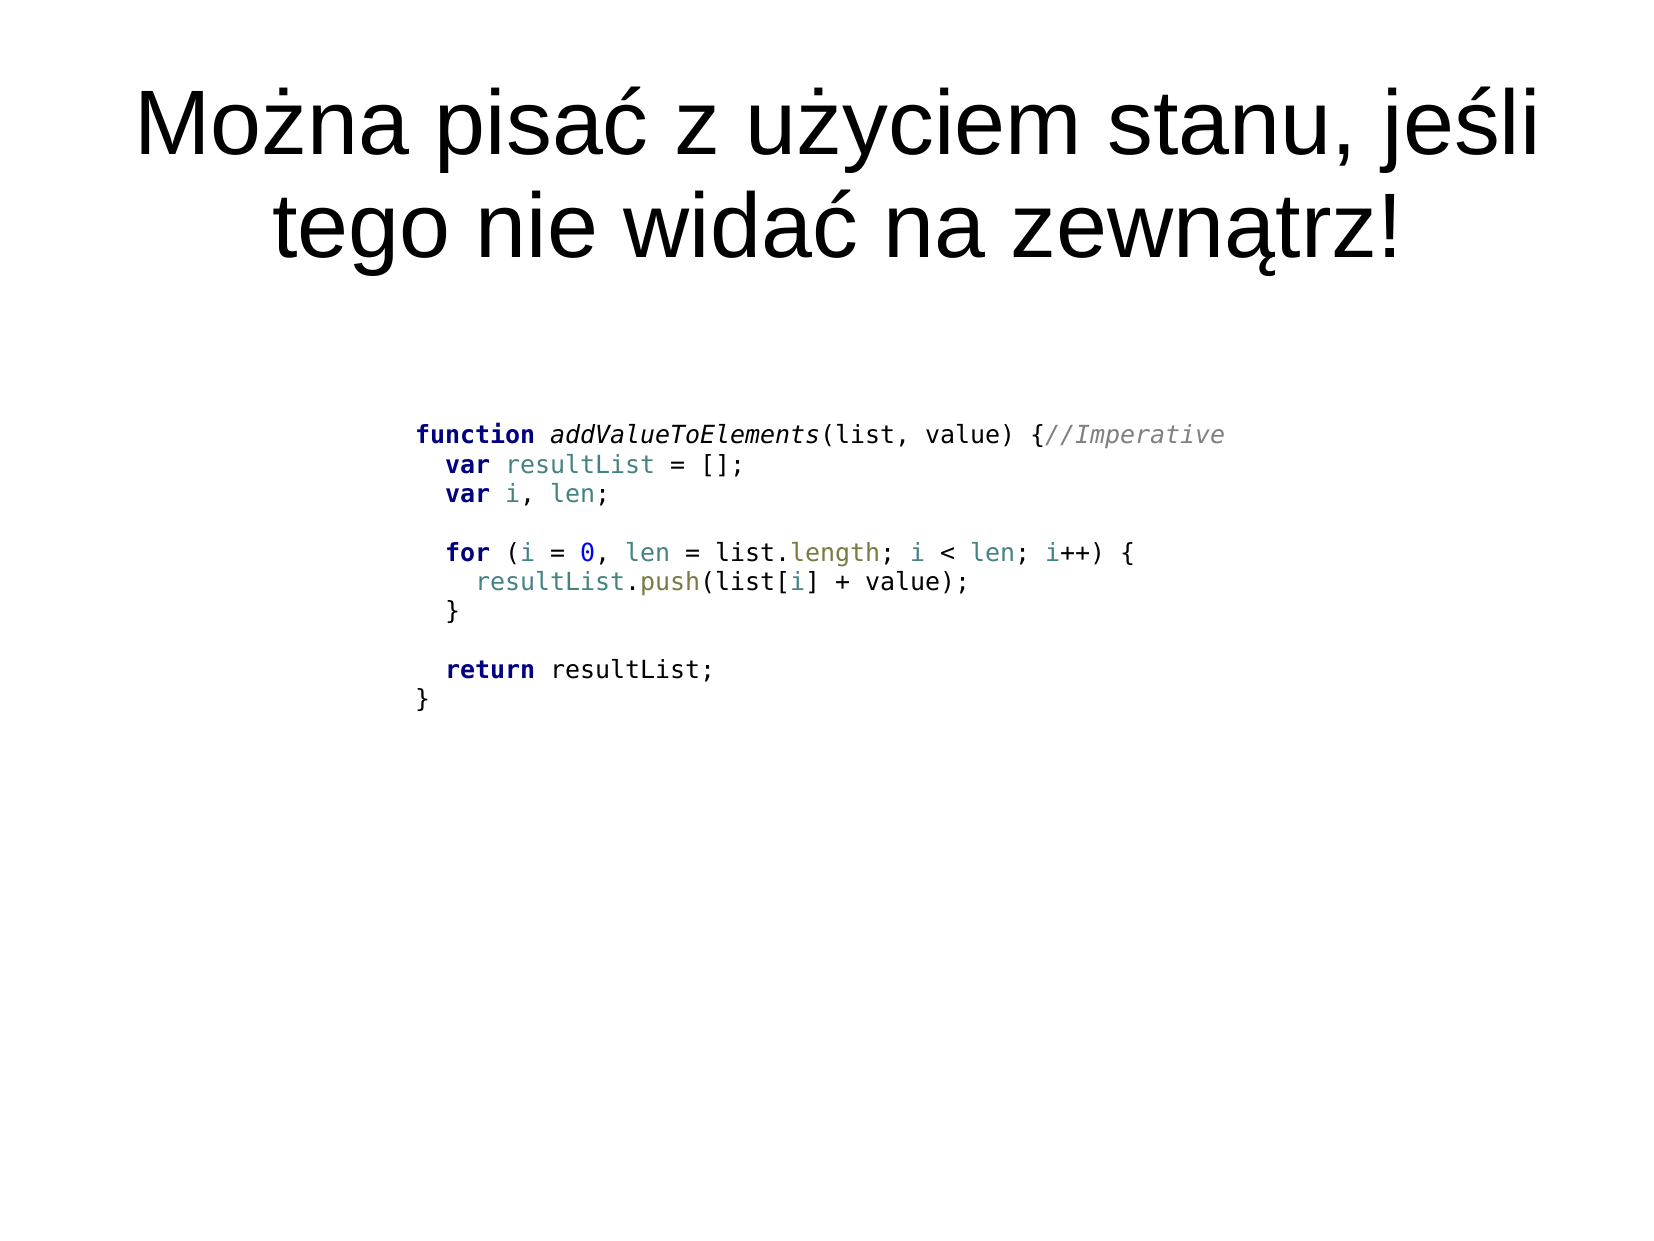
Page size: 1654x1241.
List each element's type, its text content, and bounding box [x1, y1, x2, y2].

text_box function addValueToElements(list, value) {//Imperative var resultList = []; var i, len; for (i = 0, len = list.length; i < len; i++) { resultList.push(list[i] + value); } return resultList; } [400, 413, 1241, 722]
title Można pisać z użyciem stanu, jeśli tego nie widać na zewnątrz! [94, 70, 1583, 278]
